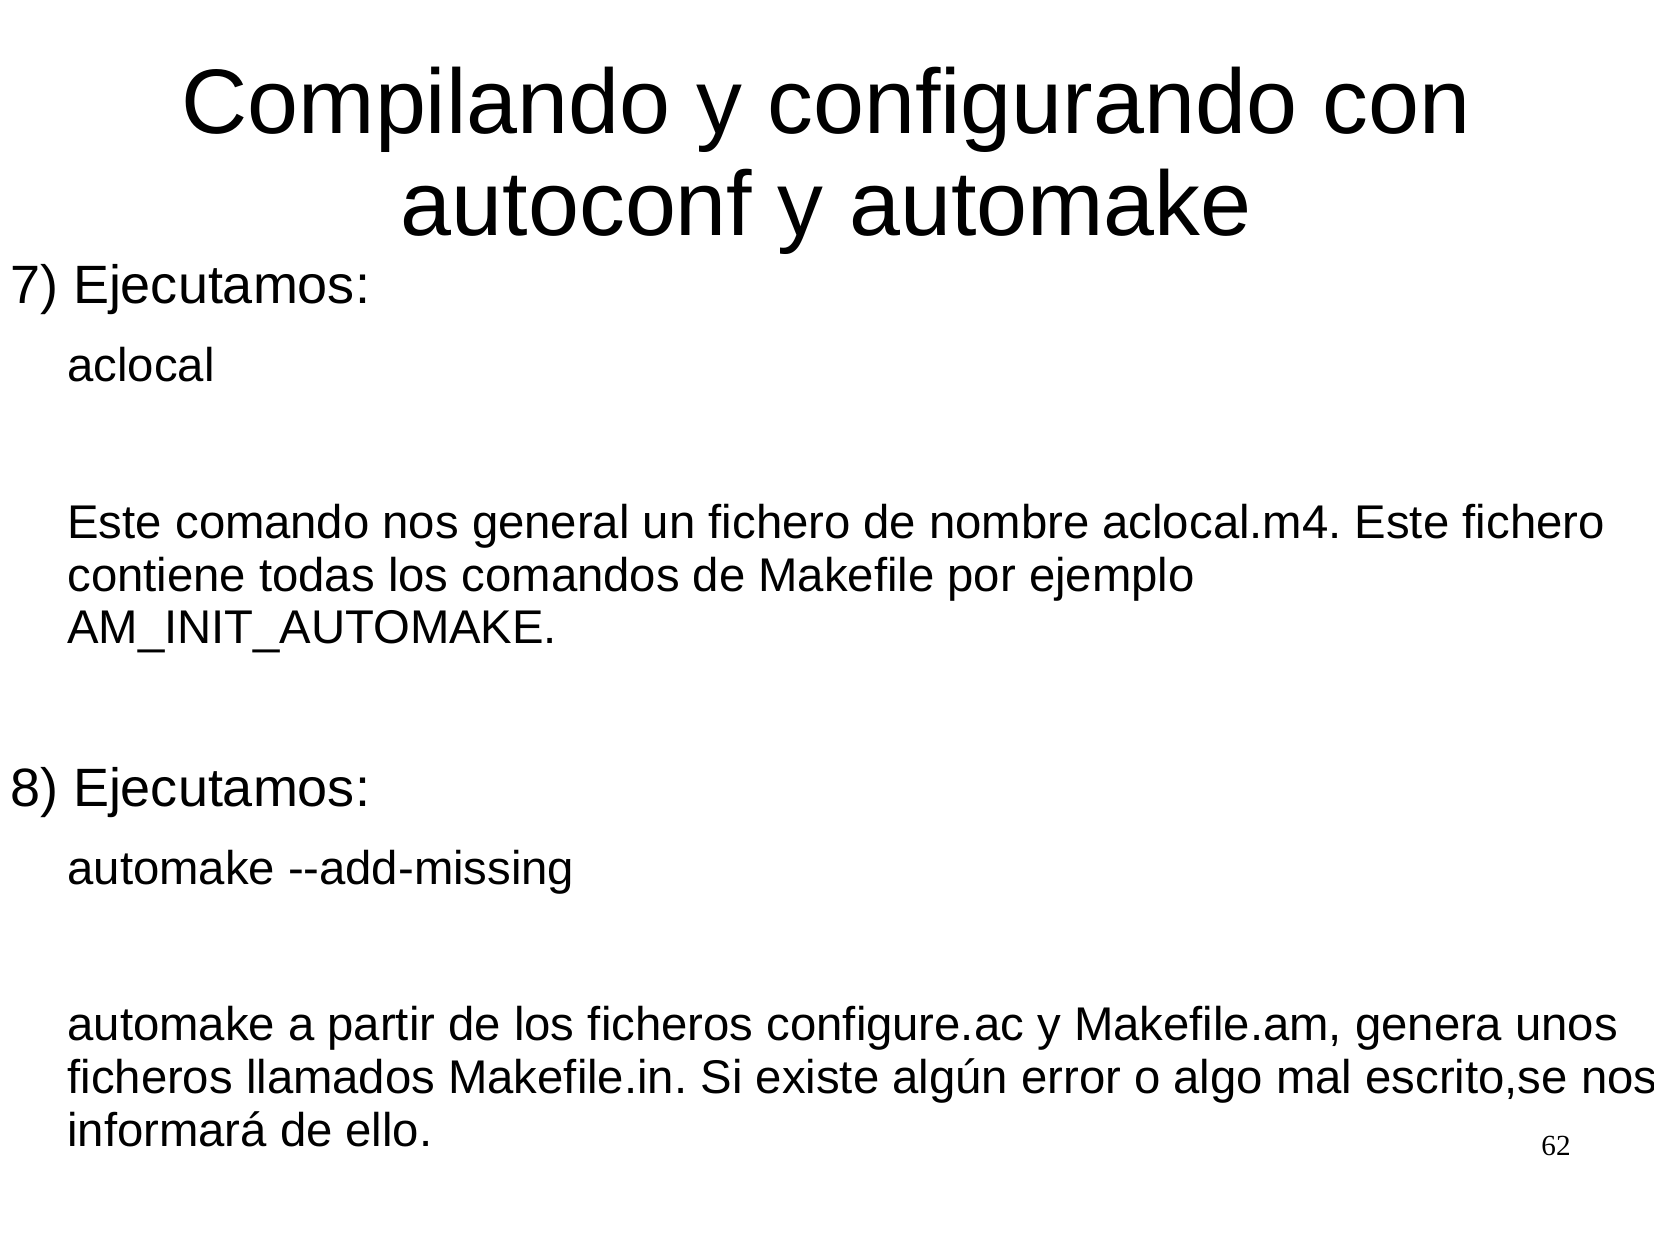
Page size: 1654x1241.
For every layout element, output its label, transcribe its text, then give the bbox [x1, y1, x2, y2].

list 7) Ejecutamos: aclocal Este comando nos general un fichero de nombre aclocal.m4. Este fichero contiene todas los comandos de Makefile por ejemplo AM_INIT_AUTOMAKE. 8) Ejecutamos: automake --add-missing automake a partir de los ficheros configure.ac y Makefile.am, genera unos ficheros llamados Makefile.in. Si existe algún error o algo mal escrito,se nos informará de ello. [0, 254, 1654, 1158]
title Compilando y configurando con autoconf y automake [82, 49, 1571, 254]
